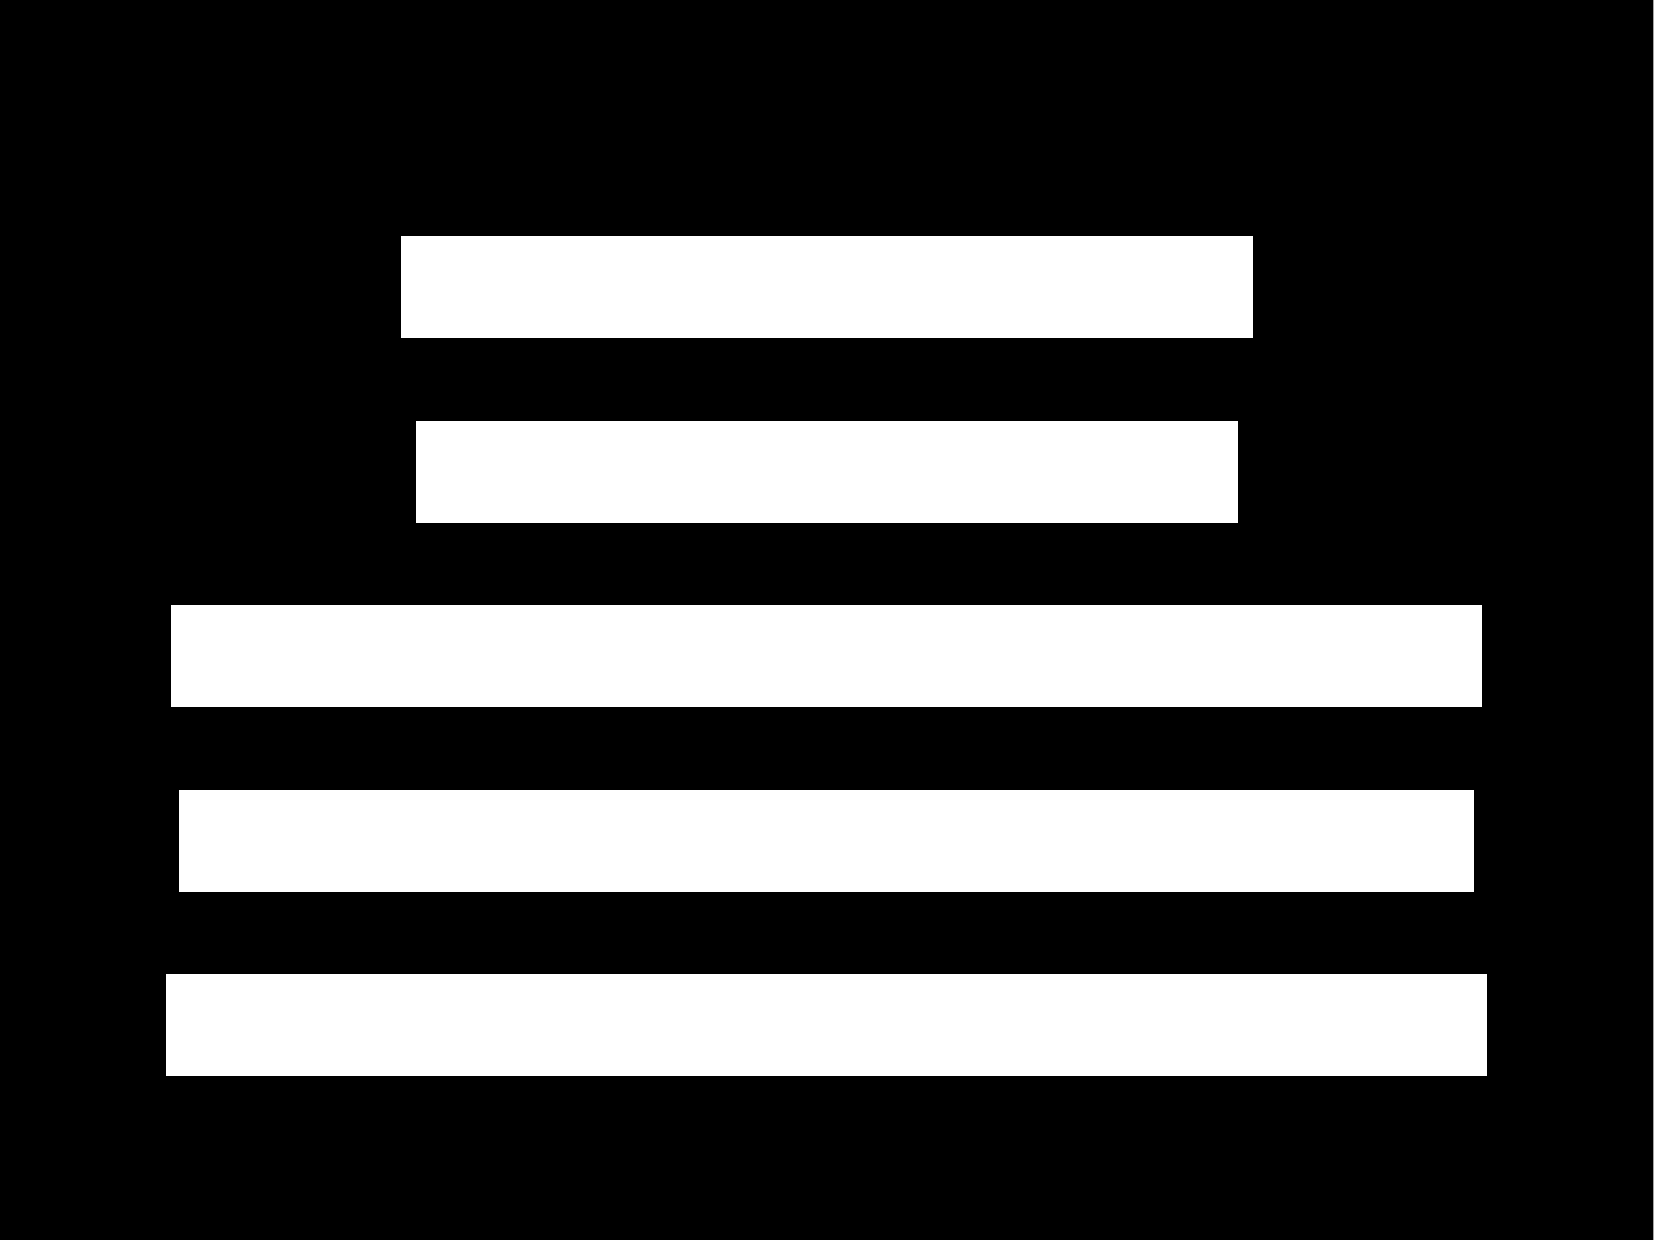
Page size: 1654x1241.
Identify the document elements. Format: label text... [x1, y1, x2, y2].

subtitle Quando um novo dia começa ninguém vê Mas à meia-noite tudo já mudou No tempo de Deus vai aparecer O que Ele já mostrou ao que crê [82, 49, 1571, 1182]
